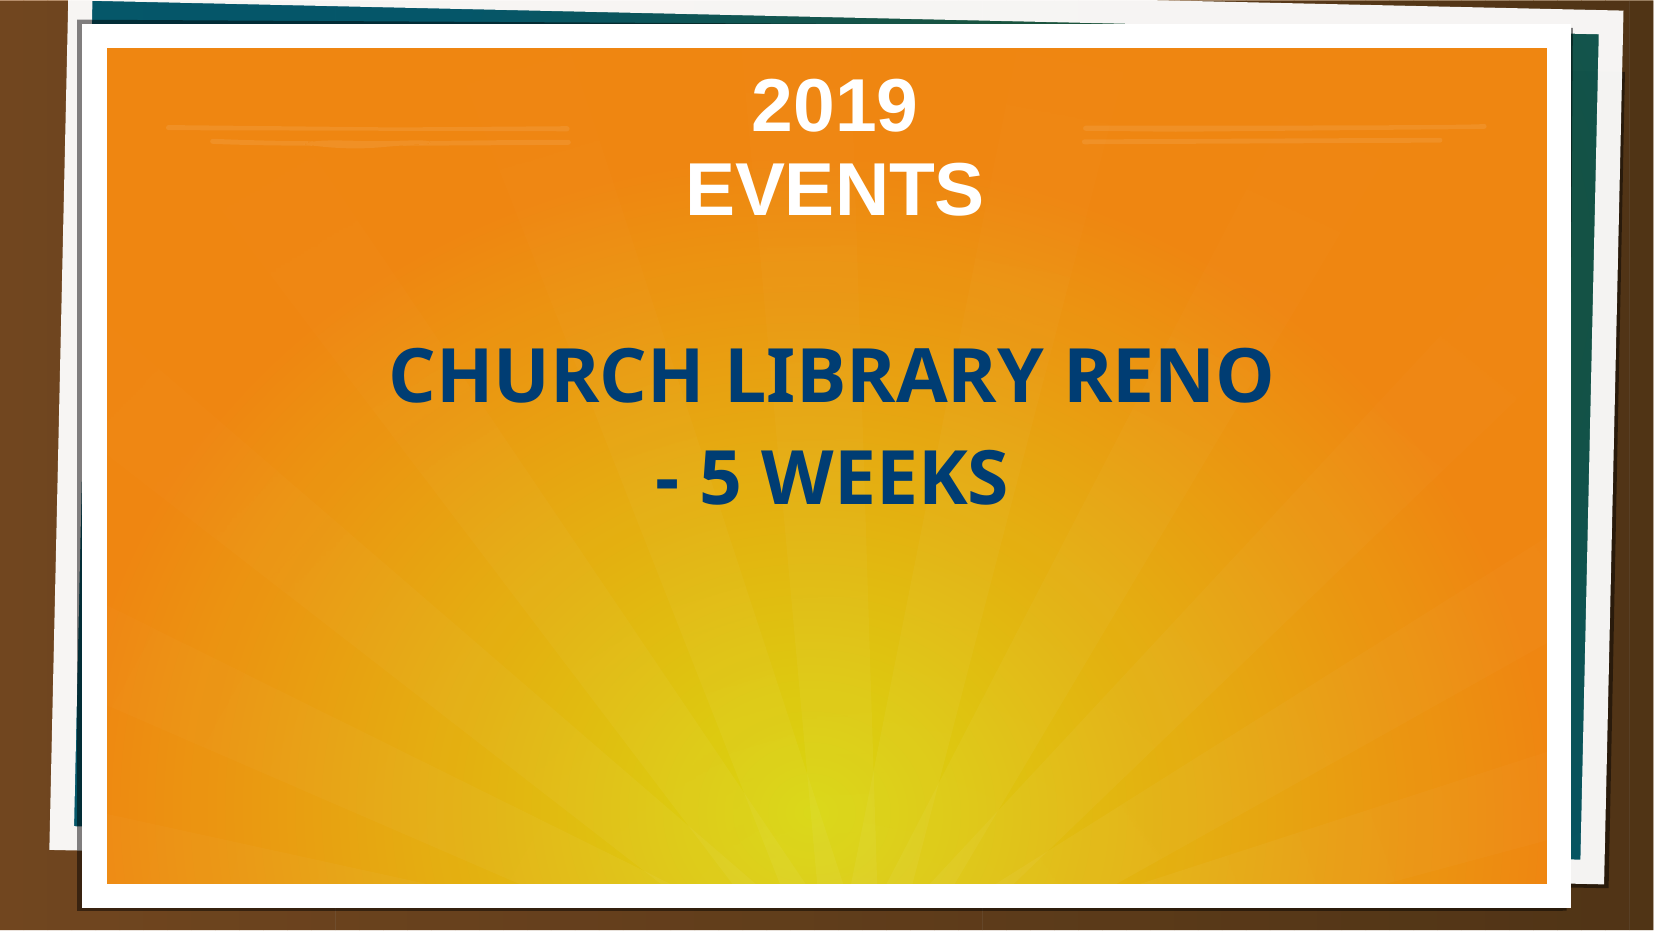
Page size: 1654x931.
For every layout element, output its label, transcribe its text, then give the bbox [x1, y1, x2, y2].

text_box CHURCH LIBRARY RENO - 5 WEEKS [330, 315, 1336, 630]
title 2019 EVENTS [575, 63, 1096, 232]
